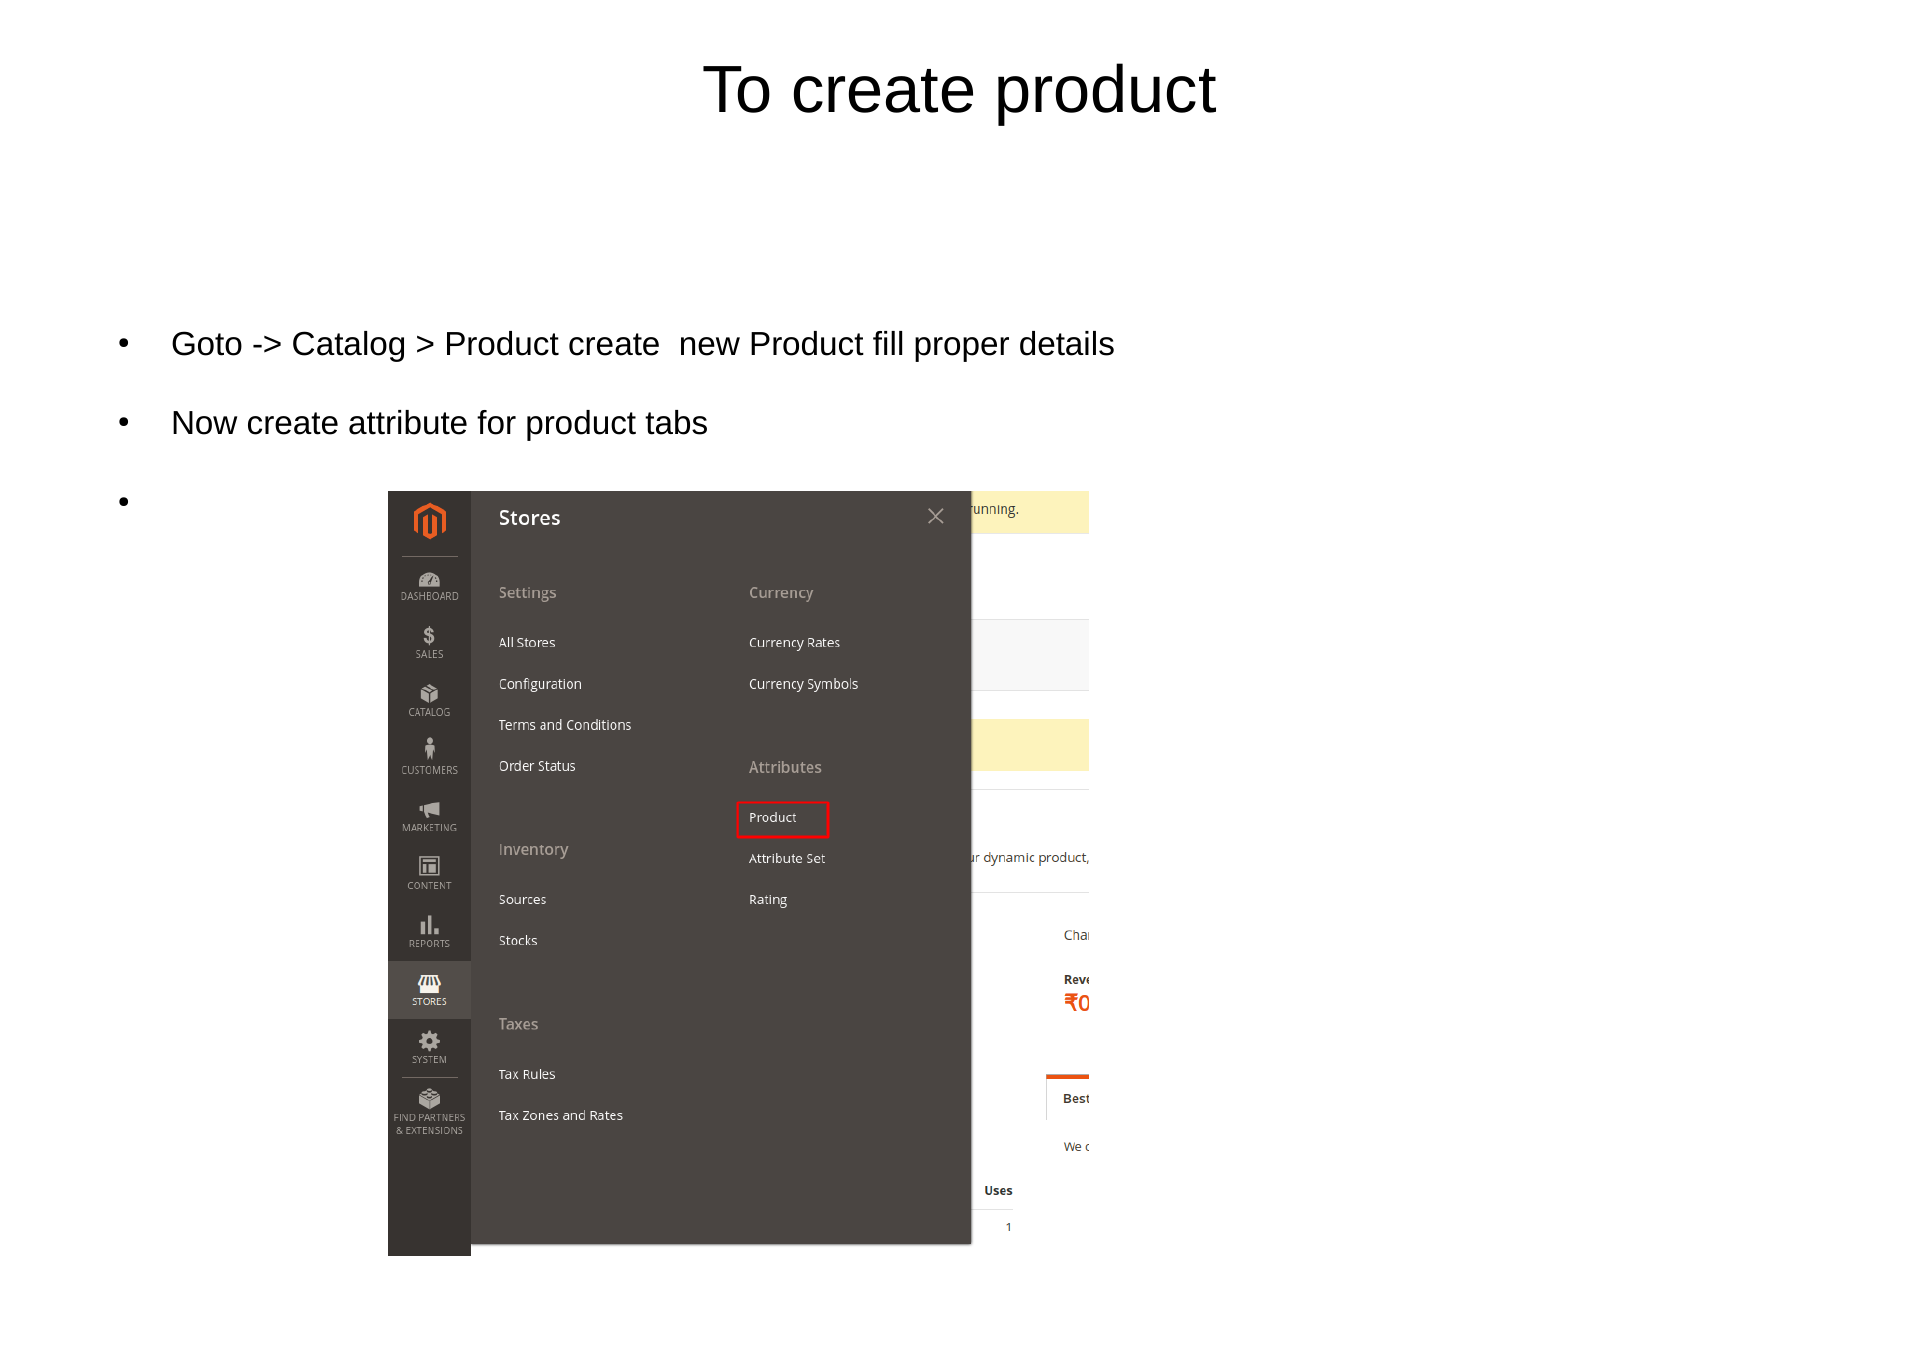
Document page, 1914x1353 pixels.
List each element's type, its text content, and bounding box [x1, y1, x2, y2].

title To create product [98, 0, 1821, 230]
picture [388, 491, 1089, 1256]
list Goto -> Catalog > Product create new Product fill proper details Now create attribute for product tabs [100, 231, 1823, 1017]
